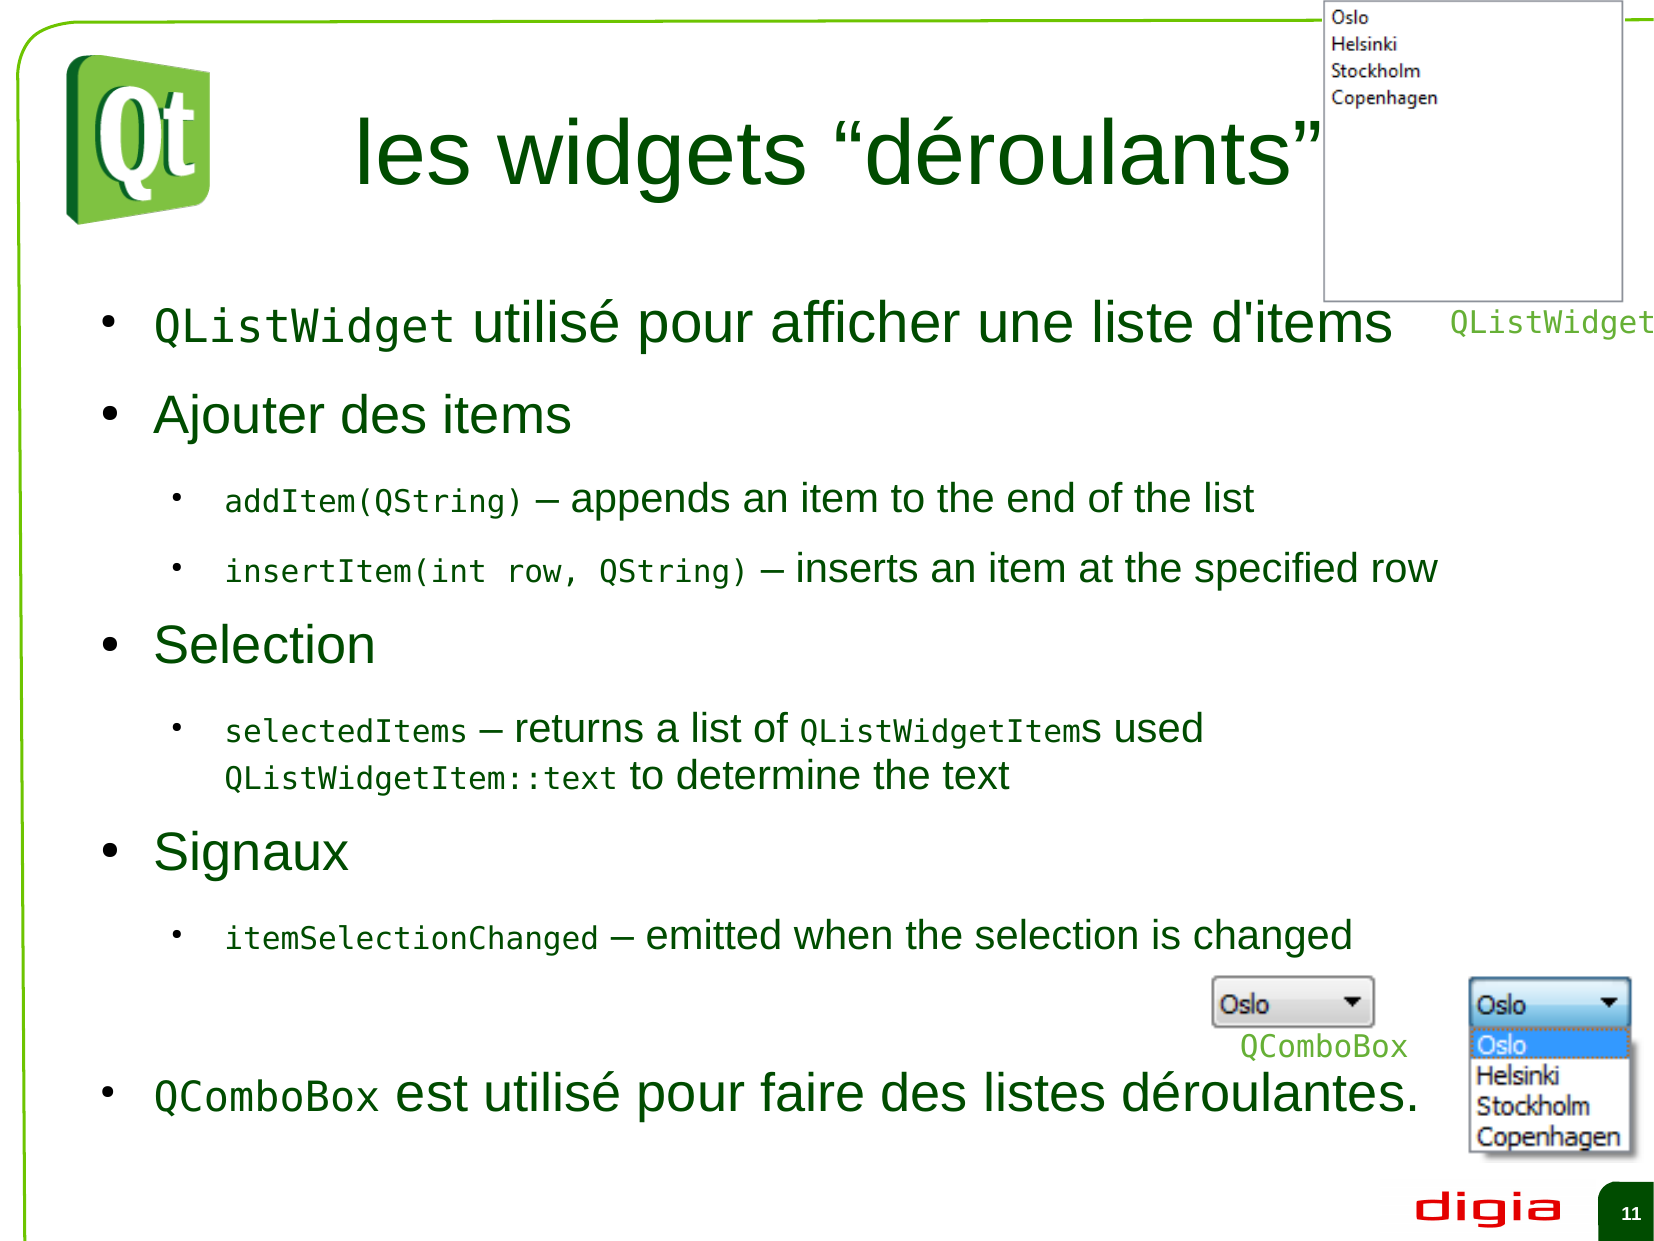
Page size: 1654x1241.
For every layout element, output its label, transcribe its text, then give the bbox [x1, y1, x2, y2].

text_box QComboBox [1225, 1021, 1424, 1073]
picture [1380, 1179, 1596, 1241]
picture [66, 55, 210, 225]
picture [1467, 975, 1644, 1163]
picture [1322, 0, 1625, 304]
text_box QListWidget [1435, 297, 1654, 349]
title les widgets “déroulants” [82, 56, 1322, 250]
list QListWidget utilisé pour afficher une liste d'items Ajouter des items addItem(QString) – appends an item to the end of the list insertItem(int row, QString) – inserts an item at the specified row Selection selectedItems – returns a list of QListWidgetItems used QListWidgetItem::text to determine the text Signaux itemSelectionChanged – emitted when the selection is changed QComboBox est utilisé pour faire des listes déroulantes. [82, 290, 1571, 1124]
picture [1210, 974, 1378, 1031]
